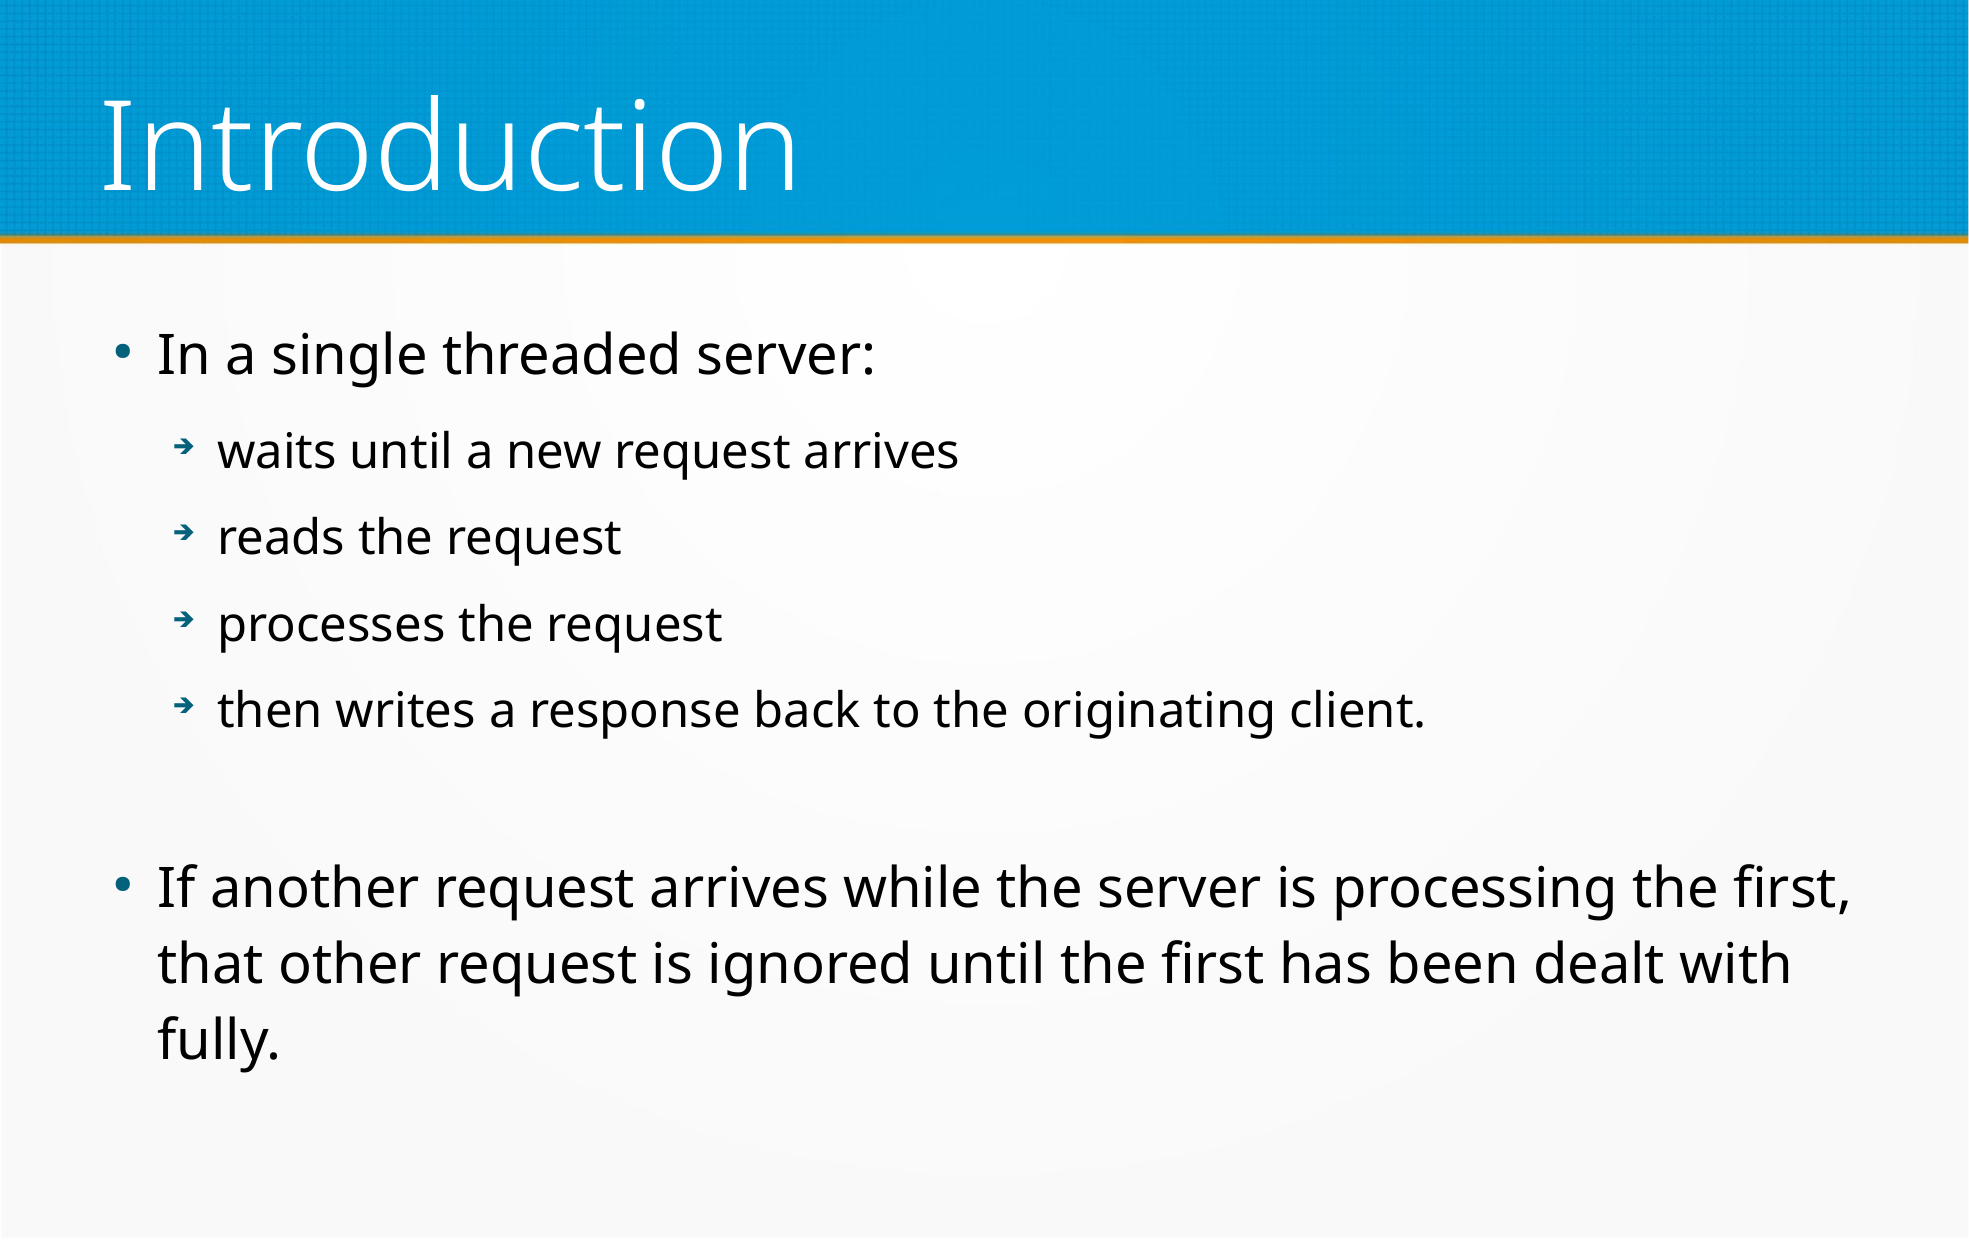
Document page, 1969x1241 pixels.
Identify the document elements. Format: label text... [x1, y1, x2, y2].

title Introduction [98, 19, 1870, 227]
list In a single threaded server: waits until a new request arrives reads the request processes the request then writes a response back to the originating client. If another request arrives while the server is processing the first, that other request is ignored until the first has been dealt with fully. [98, 315, 1861, 1081]
picture [0, 233, 1969, 1241]
